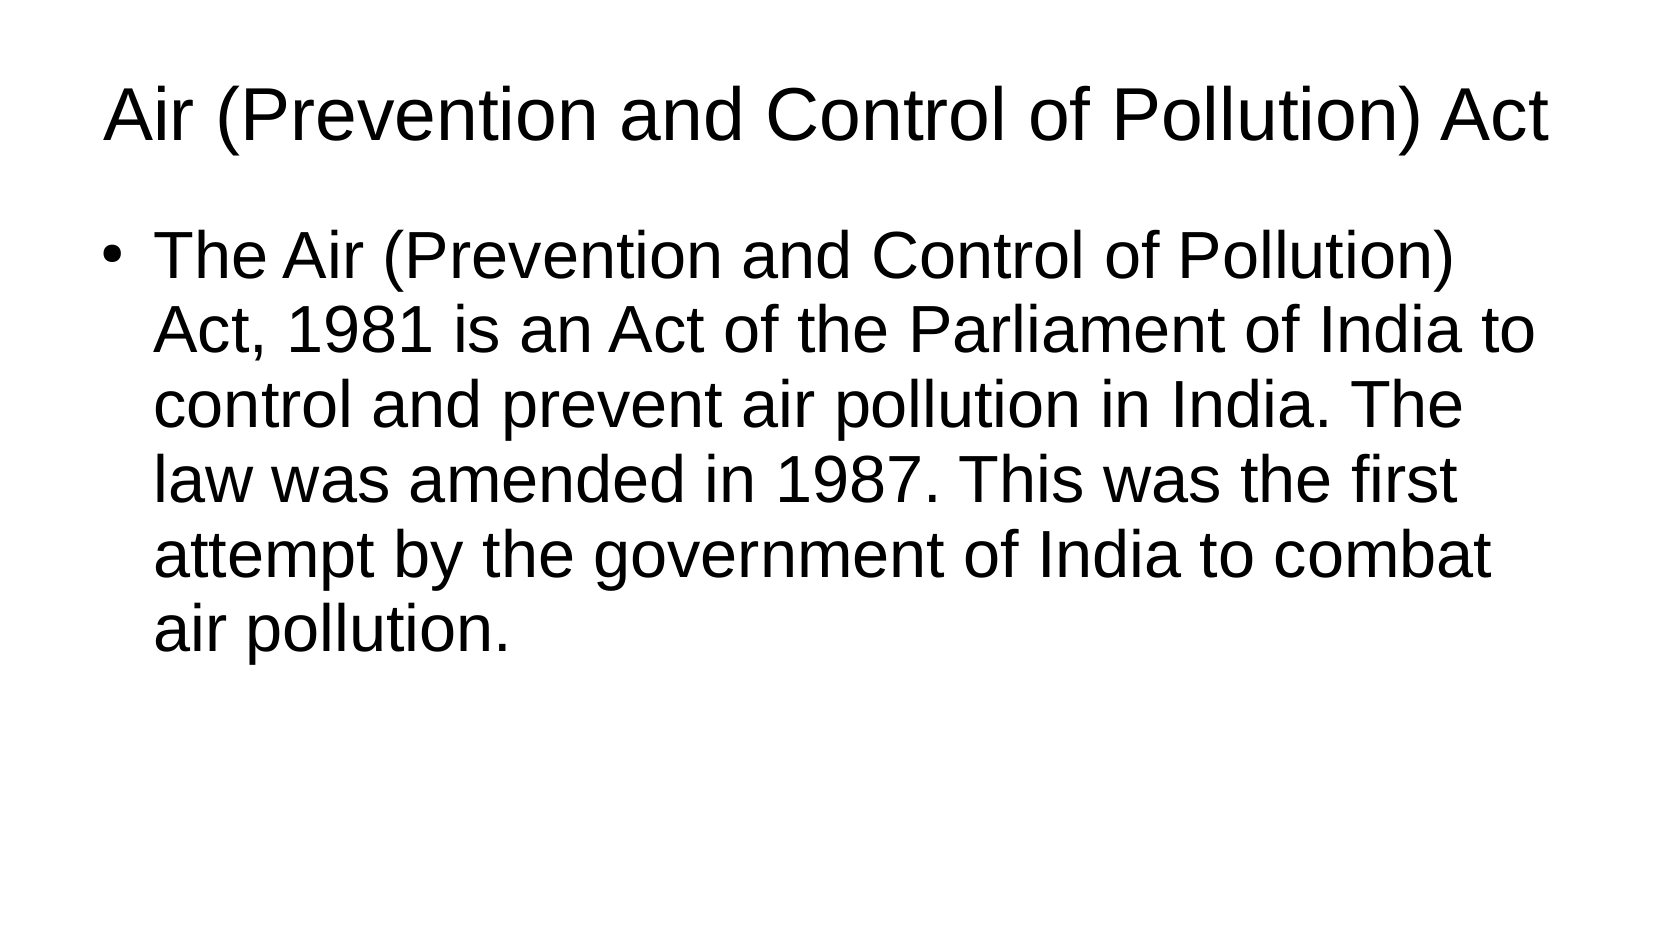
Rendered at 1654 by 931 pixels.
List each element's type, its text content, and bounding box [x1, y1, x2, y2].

list The Air (Prevention and Control of Pollution) Act, 1981 is an Act of the Parliament of India to control and prevent air pollution in India. The law was amended in 1987. This was the first attempt by the government of India to combat air pollution. [82, 217, 1571, 758]
title Air (Prevention and Control of Pollution) Act [82, 37, 1571, 193]
